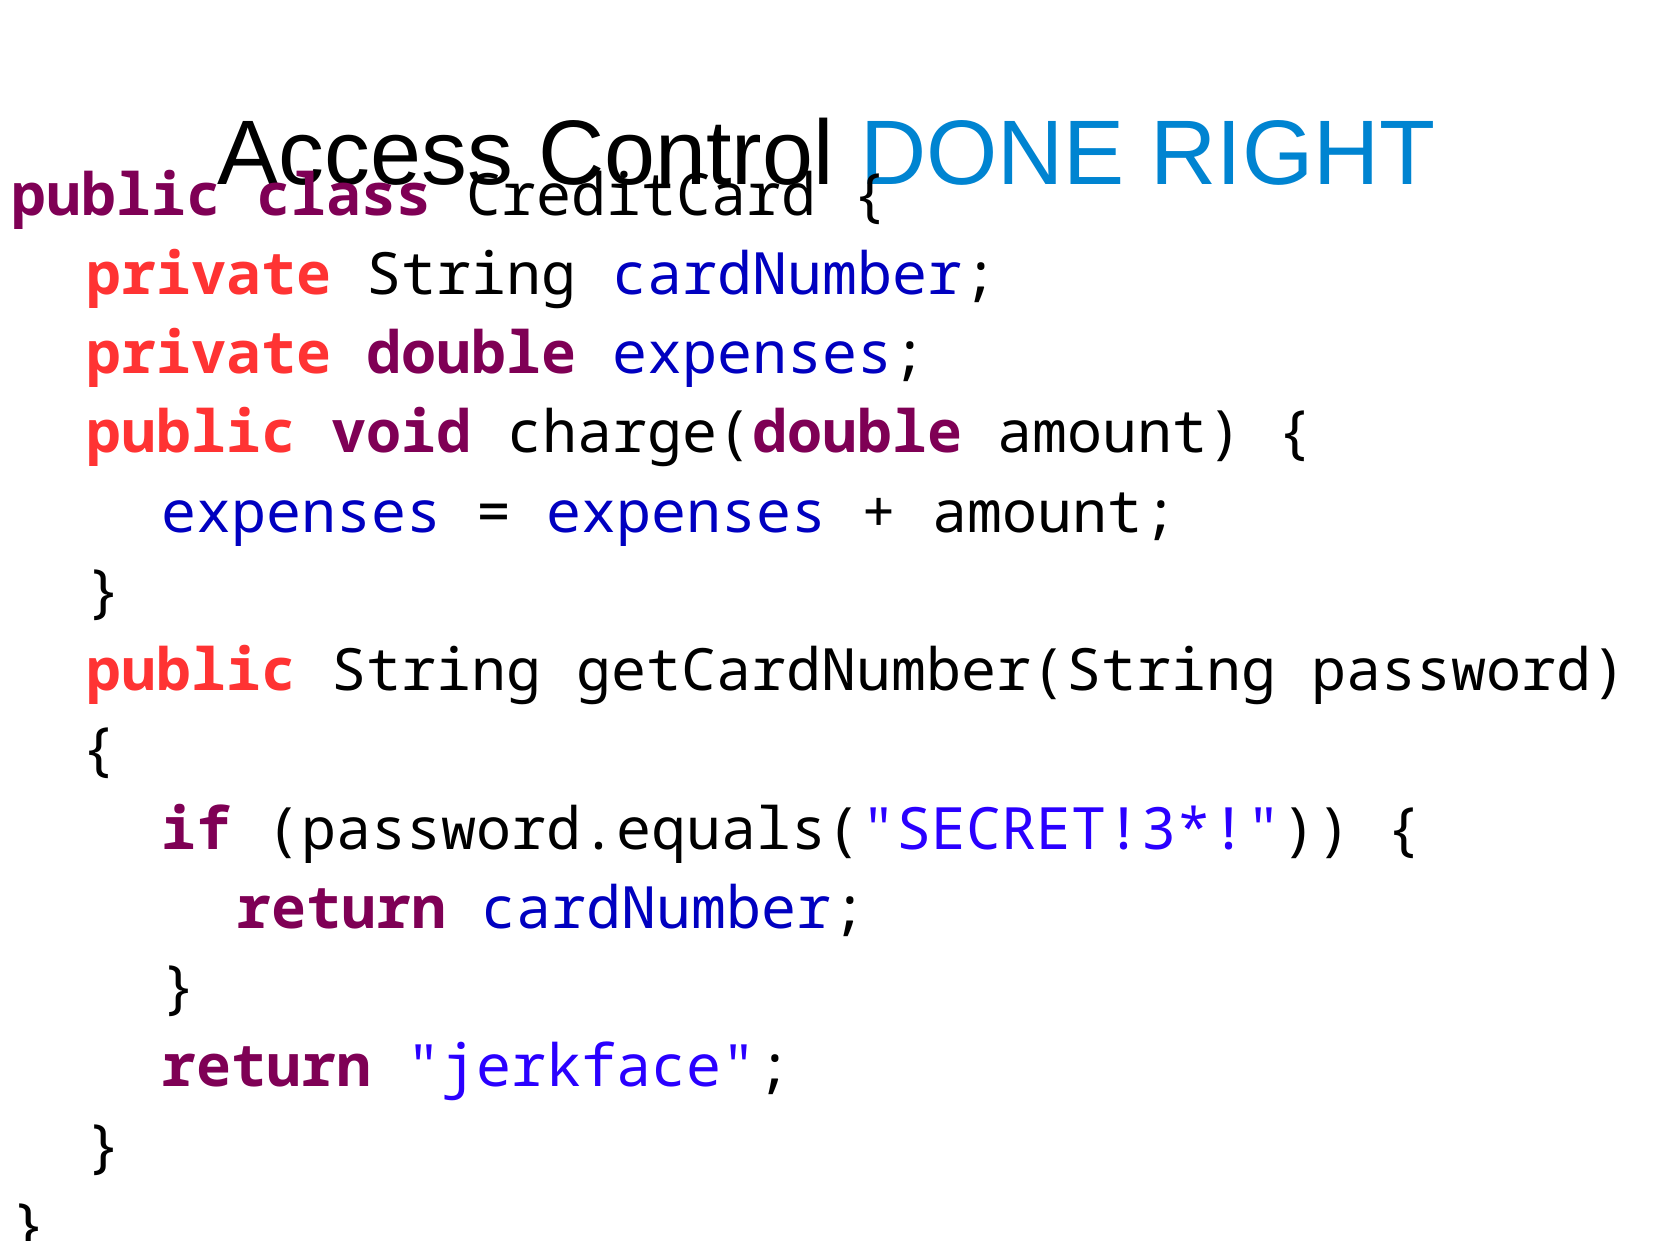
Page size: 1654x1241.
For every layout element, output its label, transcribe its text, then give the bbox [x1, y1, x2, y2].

text_box public class CreditCard { private String cardNumber; private double expenses; public void charge(double amount) { expenses = expenses + amount; } public String getCardNumber(String password) { if (password.equals("SECRET!3*!")) { return cardNumber; } return "jerkface"; } } [11, 239, 1654, 1241]
title Access Control DONE RIGHT [82, 56, 1571, 239]
